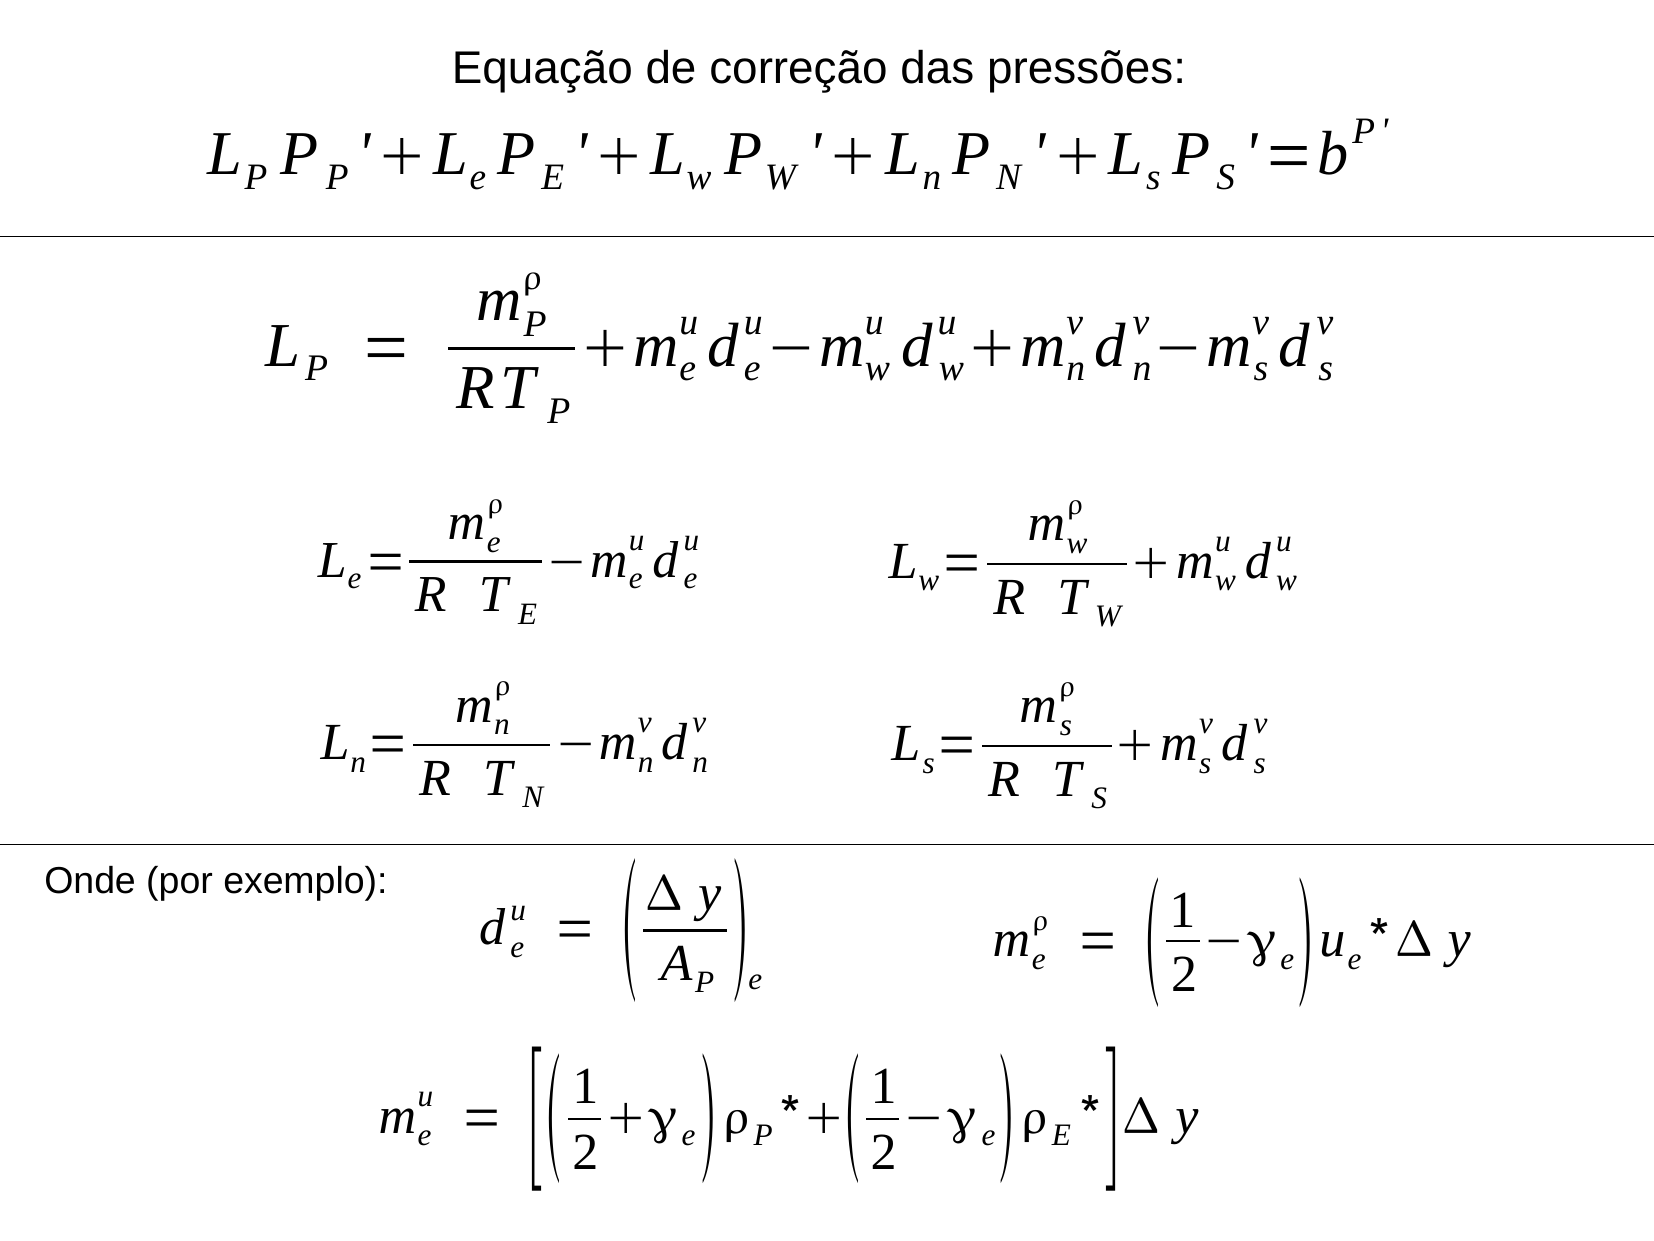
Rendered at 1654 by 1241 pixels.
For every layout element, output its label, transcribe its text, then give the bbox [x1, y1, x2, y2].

chart [877, 486, 1303, 633]
chart [307, 485, 706, 631]
chart [254, 254, 1340, 432]
text_box Onde (por exemplo): [29, 852, 403, 910]
chart [196, 110, 1395, 198]
chart [880, 668, 1273, 815]
chart [471, 856, 769, 1006]
chart [309, 667, 714, 814]
text_box Equação de correção das pressões: [437, 34, 1187, 101]
chart [370, 1044, 1205, 1193]
chart [984, 874, 1477, 1010]
